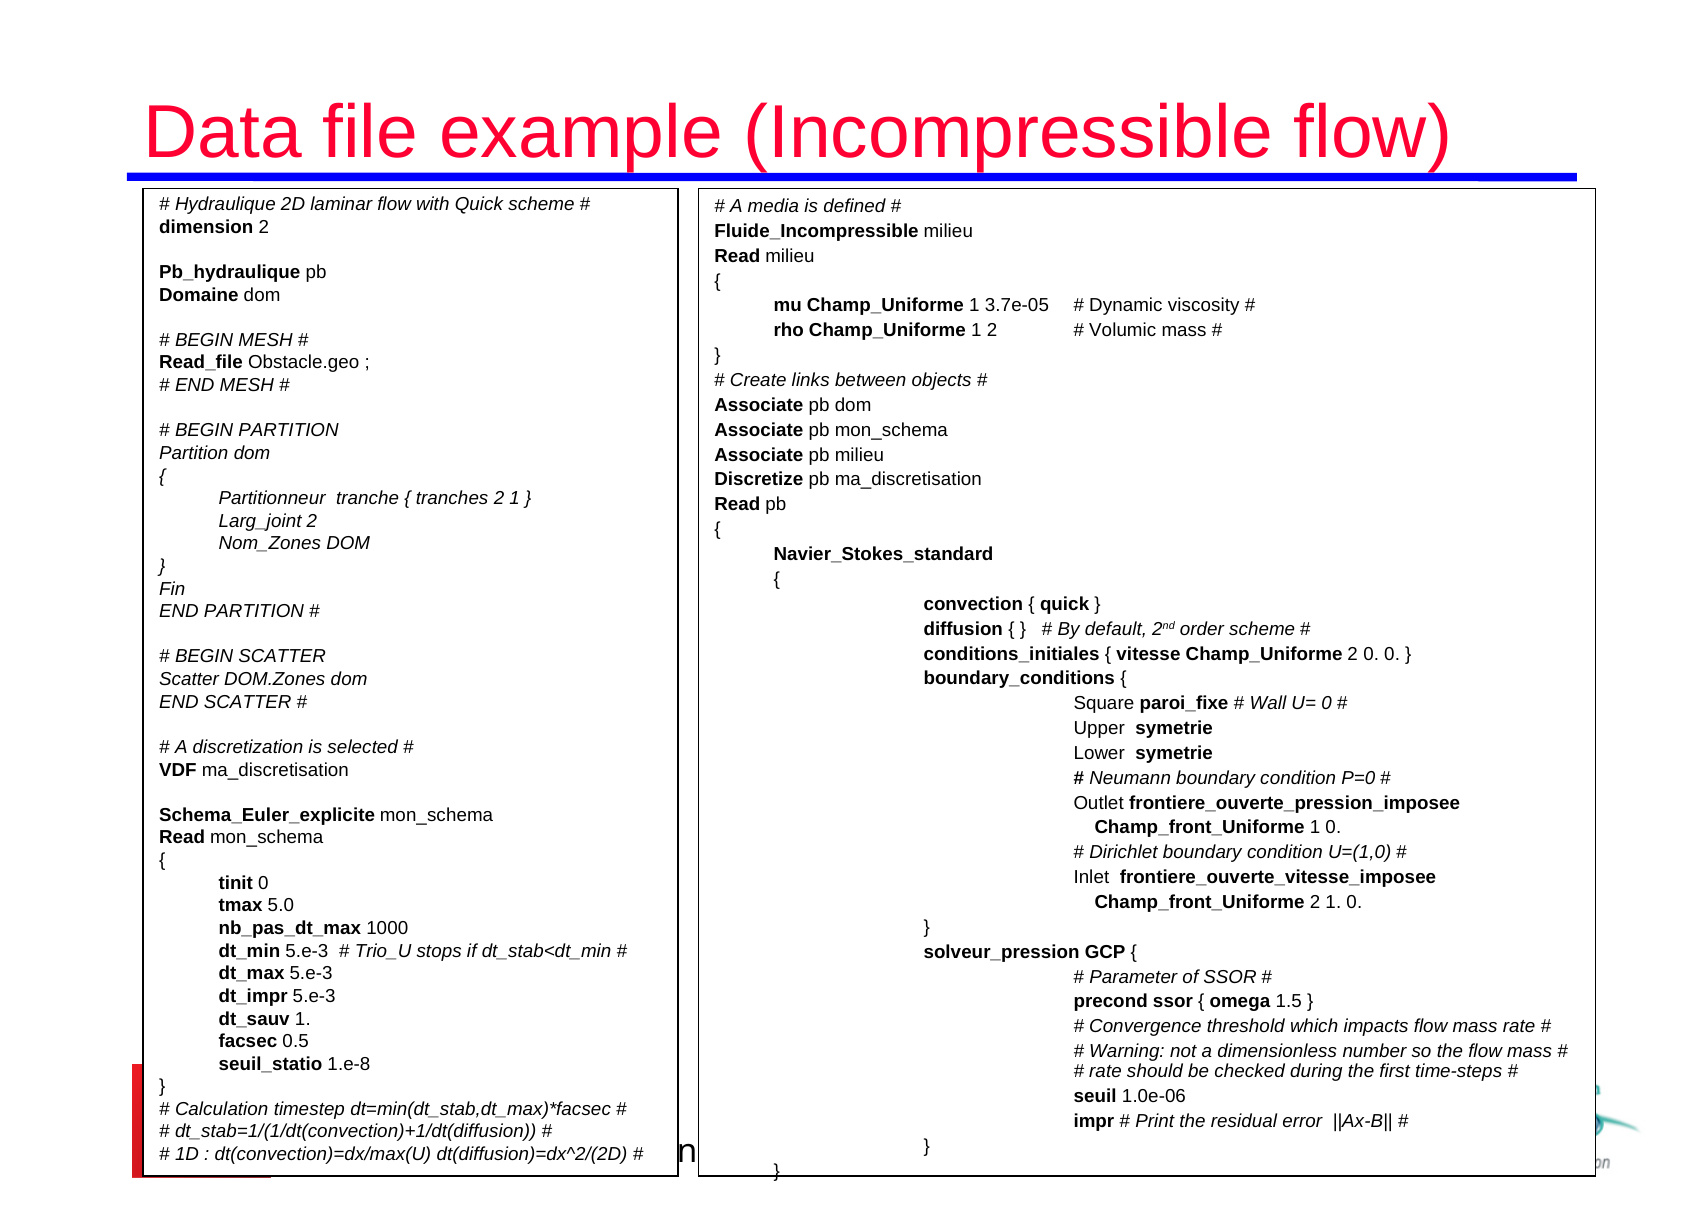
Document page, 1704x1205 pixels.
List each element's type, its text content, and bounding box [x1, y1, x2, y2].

picture [132, 1064, 271, 1178]
text_box # A media is defined # Fluide_Incompressible milieu Read milieu { mu Champ_Uniforme 1 3.7e-05 # Dynamic viscosity # rho Champ_Uniforme 1 2 # Volumic mass # } # Create links between objects # Associate pb dom Associate pb mon_schema Associate pb milieu Discretize pb ma_discretisation Read pb { Navier_Stokes_standard { convection { quick } diffusion { } # By default, 2nd order scheme # conditions_initiales { vitesse Champ_Uniforme 2 0. 0. } boundary_conditions { Square paroi_fixe # Wall U= 0 # Upper symetrie Lower symetrie # Neumann boundary condition P=0 # Outlet frontiere_ouverte_pression_imposee Champ_front_Uniforme 1 0. # Dirichlet boundary condition U=(1,0) # Inlet frontiere_ouverte_vitesse_imposee Champ_front_Uniforme 2 1. 0. } solveur_pression GCP { # Parameter of SSOR # precond ssor { omega 1.5 } # Convergence threshold which impacts flow mass rate # # Warning: not a dimensionless number so the flow mass # # rate should be checked during the first time-steps # seuil 1.0e-06 impr # Print the residual error ||Ax-B|| # } } [698, 188, 1596, 1176]
title Data file example (Incompressible flow) [127, 39, 1577, 215]
picture [1423, 1072, 1648, 1179]
text_box # Hydraulique 2D laminar flow with Quick scheme # dimension 2 Pb_hydraulique pb Domaine dom # BEGIN MESH # Read_file Obstacle.geo ; # END MESH # # BEGIN PARTITION Partition dom { Partitionneur tranche { tranches 2 1 } Larg_joint 2 Nom_Zones DOM } Fin END PARTITION # # BEGIN SCATTER Scatter DOM.Zones dom END SCATTER # # A discretization is selected # VDF ma_discretisation Schema_Euler_explicite mon_schema Read mon_schema { tinit 0 tmax 5.0 nb_pas_dt_max 1000 dt_min 5.e-3 # Trio_U stops if dt_stab<dt_min # dt_max 5.e-3 dt_impr 5.e-3 dt_sauv 1. facsec 0.5 seuil_statio 1.e-8 } # Calculation timestep dt=min(dt_stab,dt_max)*facsec # # dt_stab=1/(1/dt(convection)+1/dt(diffusion)) # # 1D : dt(convection)=dx/max(U) dt(diffusion)=dx^2/(2D) # [143, 188, 678, 1176]
